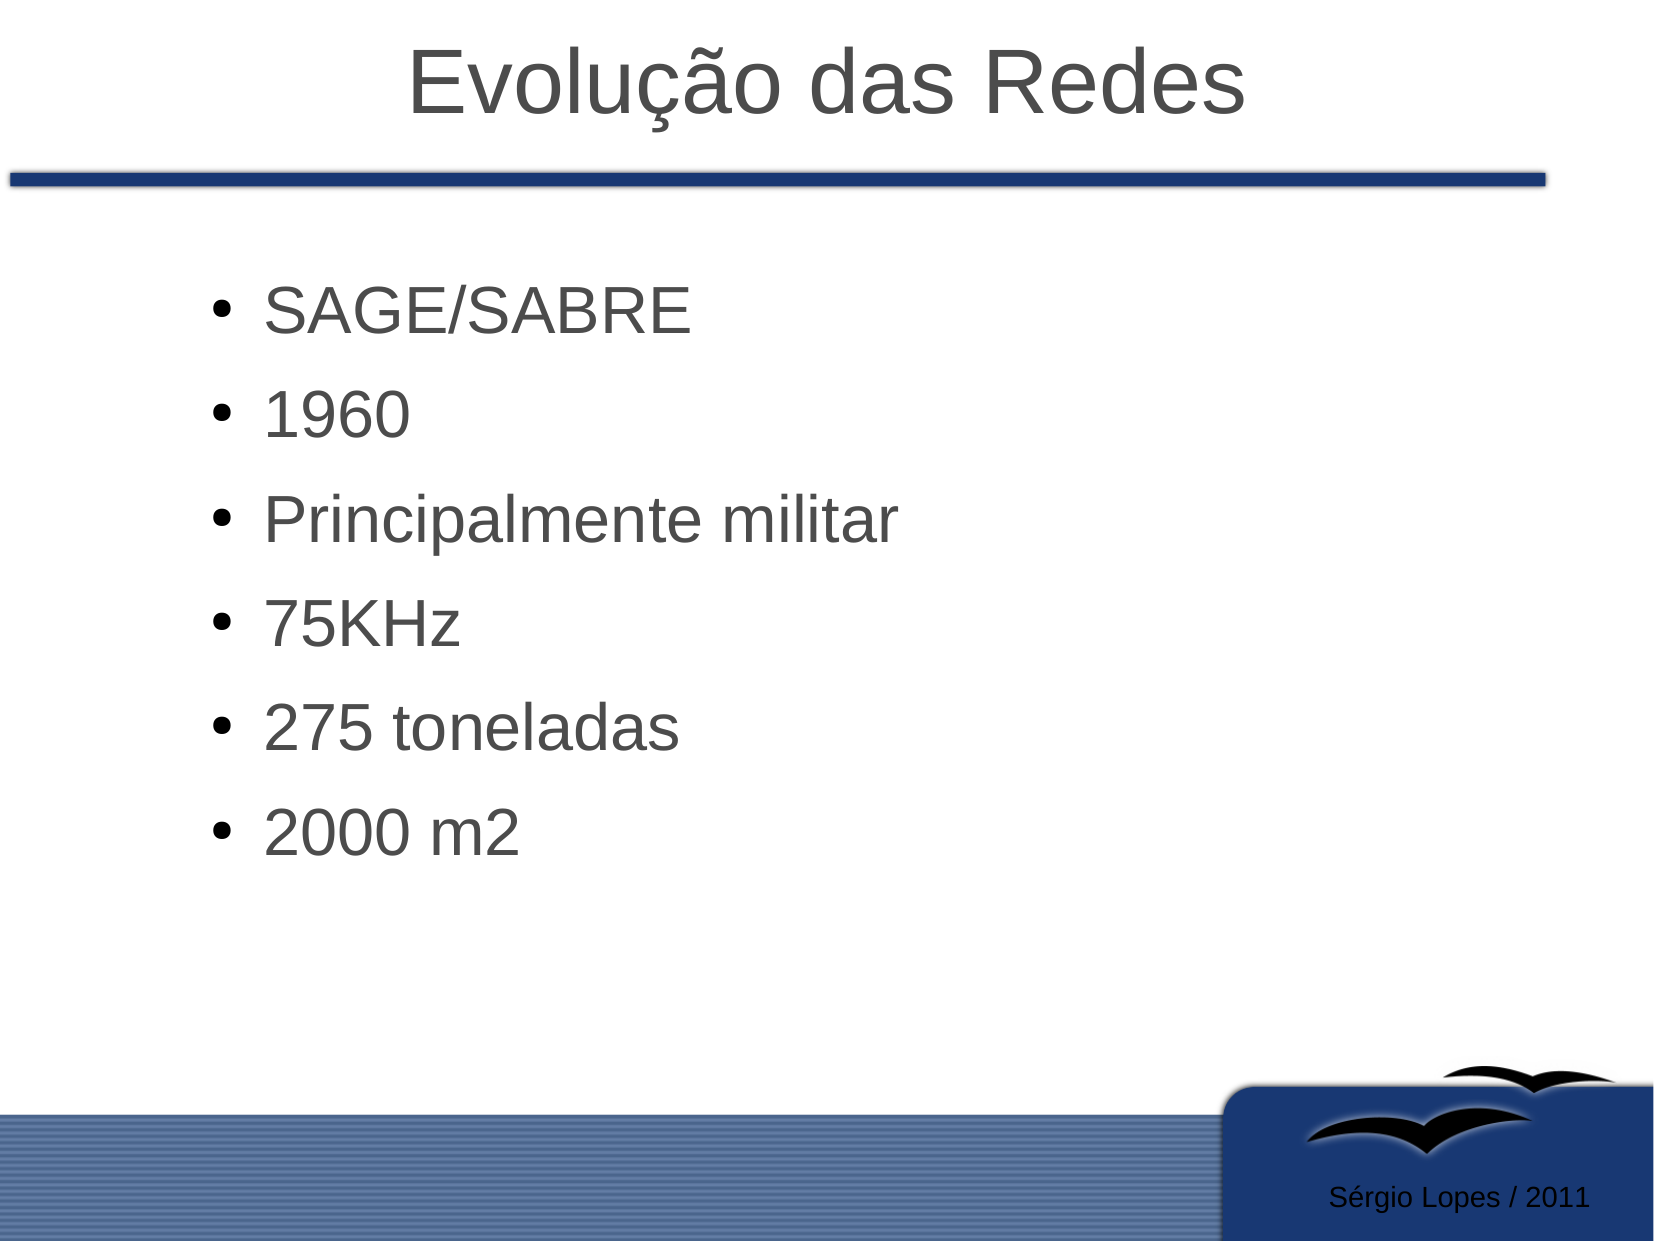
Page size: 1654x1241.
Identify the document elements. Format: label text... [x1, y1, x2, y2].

text_box Sérgio Lopes / 2011 [1328, 1181, 1588, 1214]
title Evolução das Redes [121, 0, 1534, 164]
list SAGE/SABRE 1960 Principalmente militar 75KHz 275 toneladas 2000 m2 [121, 273, 1534, 1056]
picture [0, 0, 1654, 1241]
